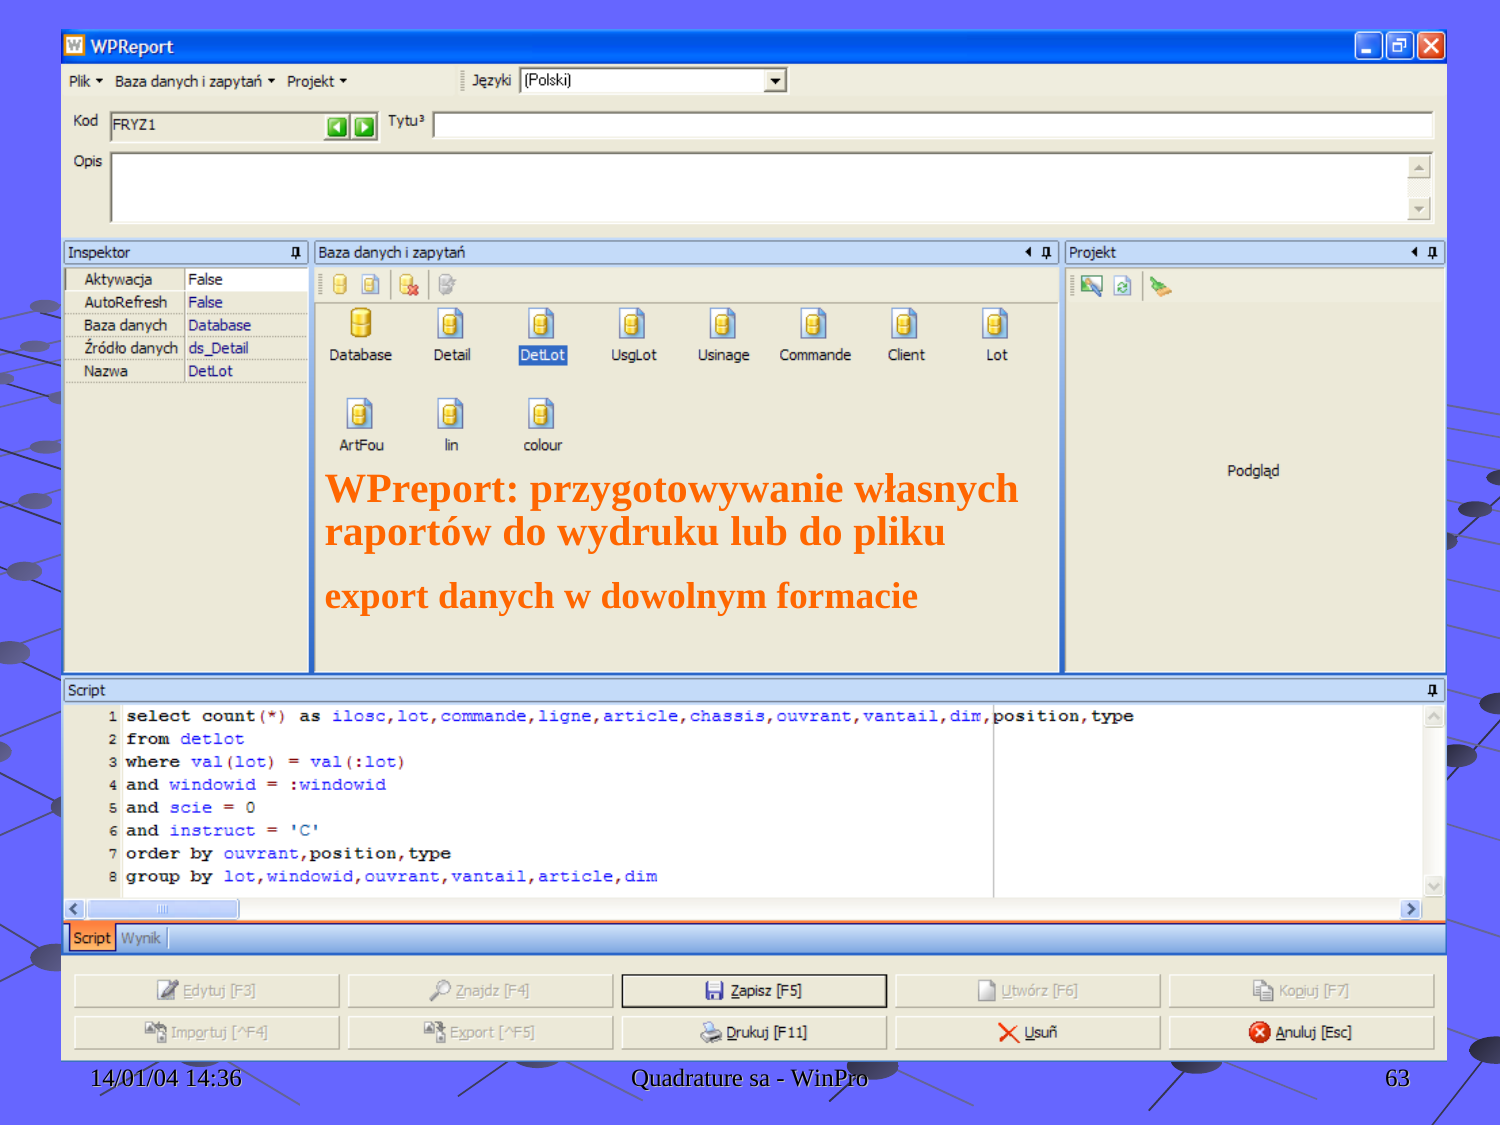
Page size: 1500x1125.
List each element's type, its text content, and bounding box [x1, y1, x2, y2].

picture [61, 29, 1447, 1062]
text_box WPreport: przygotowywanie własnych raportów do wydruku lub do pliku export danych w dowolnym formacie [324, 468, 1034, 679]
